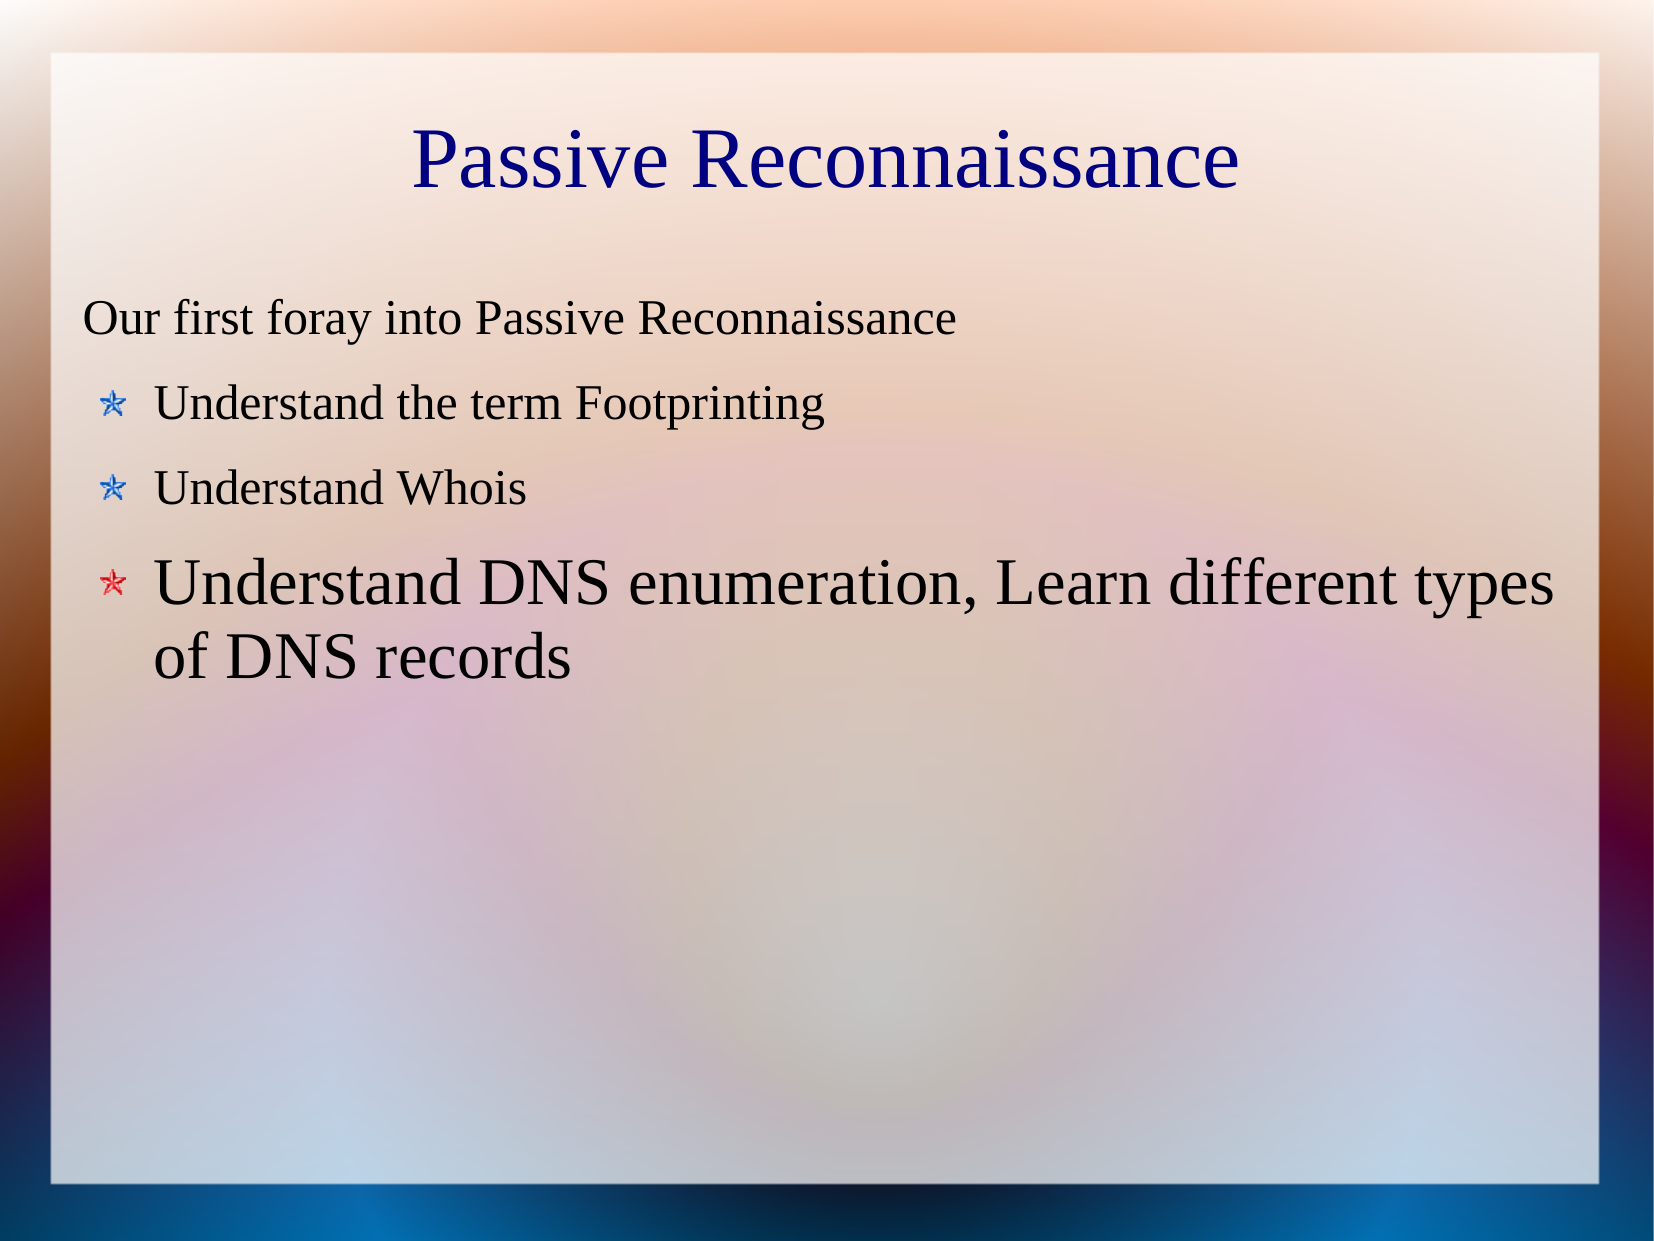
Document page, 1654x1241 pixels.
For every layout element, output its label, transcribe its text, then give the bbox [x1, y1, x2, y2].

list Our first foray into Passive Reconnaissance Understand the term Footprinting Understand Whois Understand DNS enumeration, Learn different types of DNS records [82, 290, 1571, 1072]
title Passive Reconnaissance [82, 55, 1571, 263]
picture [0, 0, 1654, 1241]
